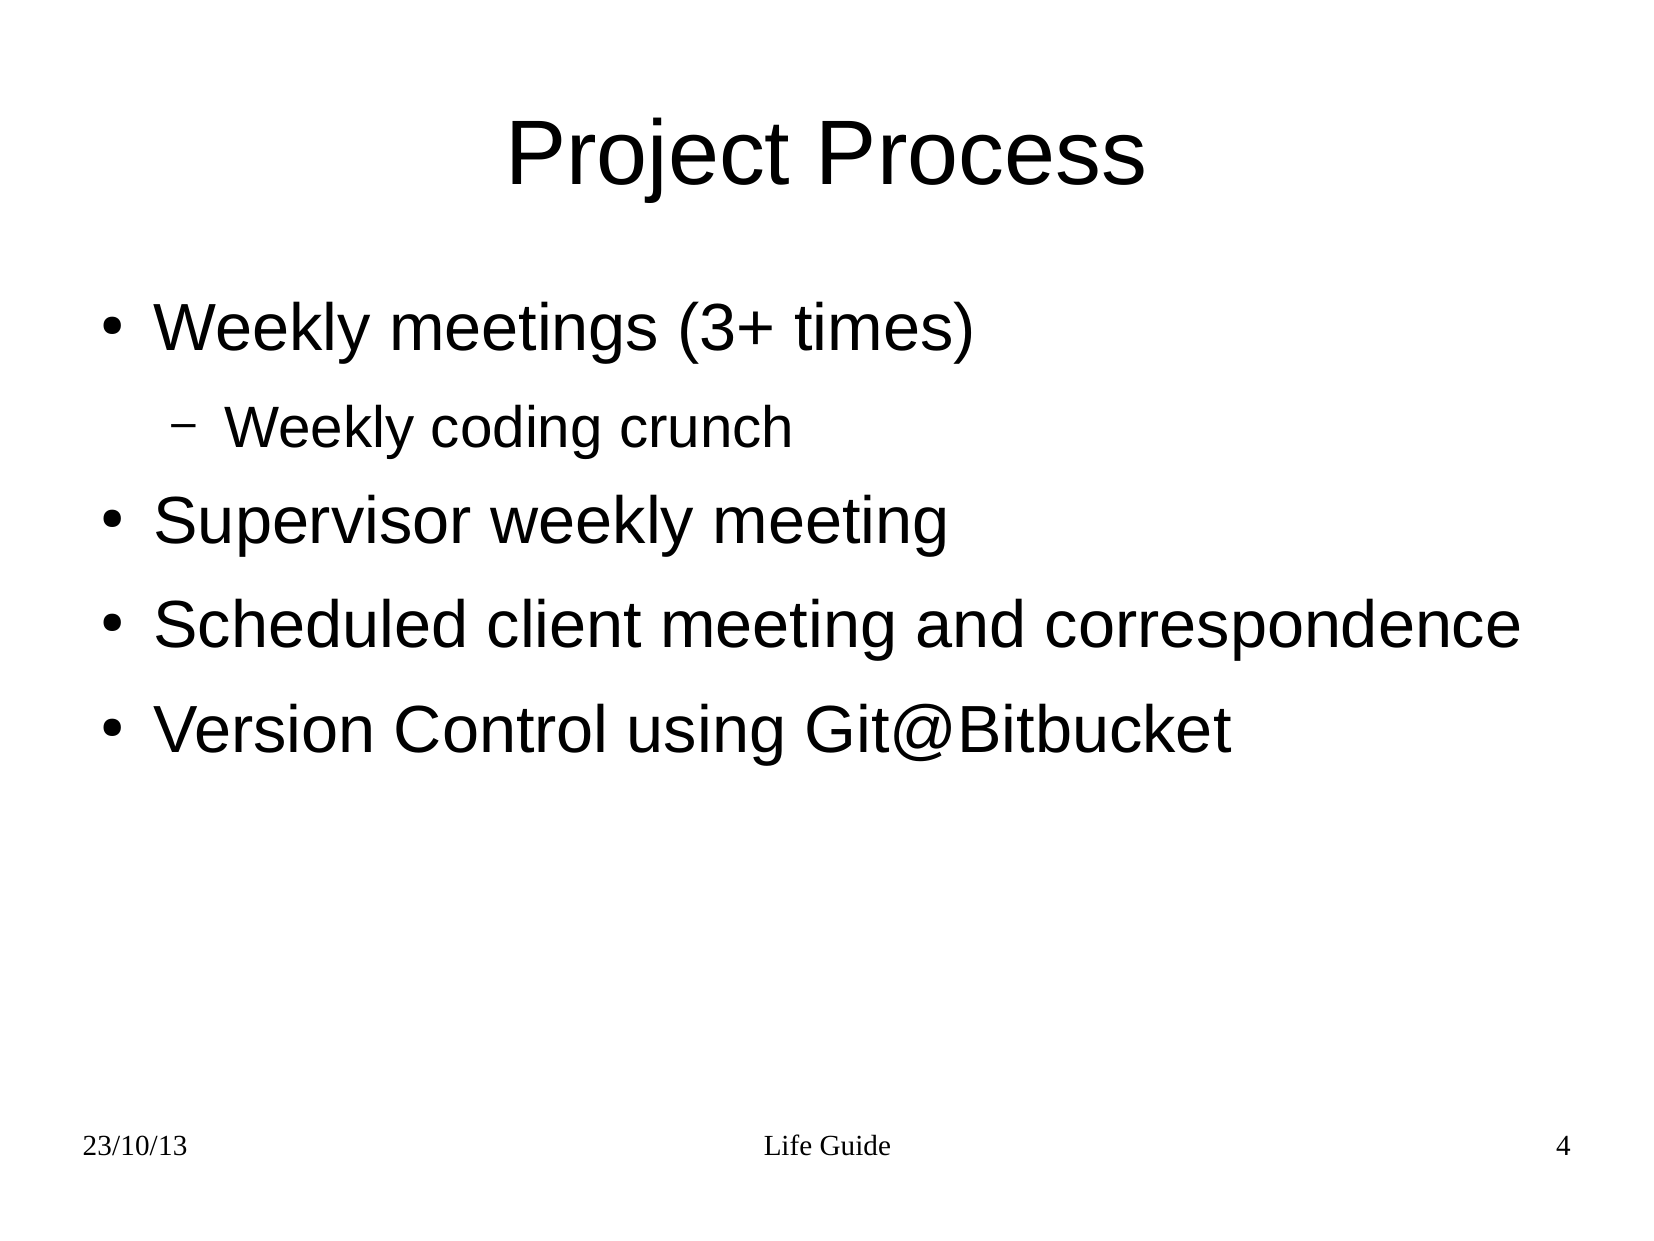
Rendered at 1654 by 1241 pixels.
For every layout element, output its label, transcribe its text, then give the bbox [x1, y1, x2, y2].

title Project Process [82, 49, 1571, 257]
list Weekly meetings (3+ times) Weekly coding crunch Supervisor weekly meeting Scheduled client meeting and correspondence Version Control using Git@Bitbucket [82, 290, 1538, 1010]
